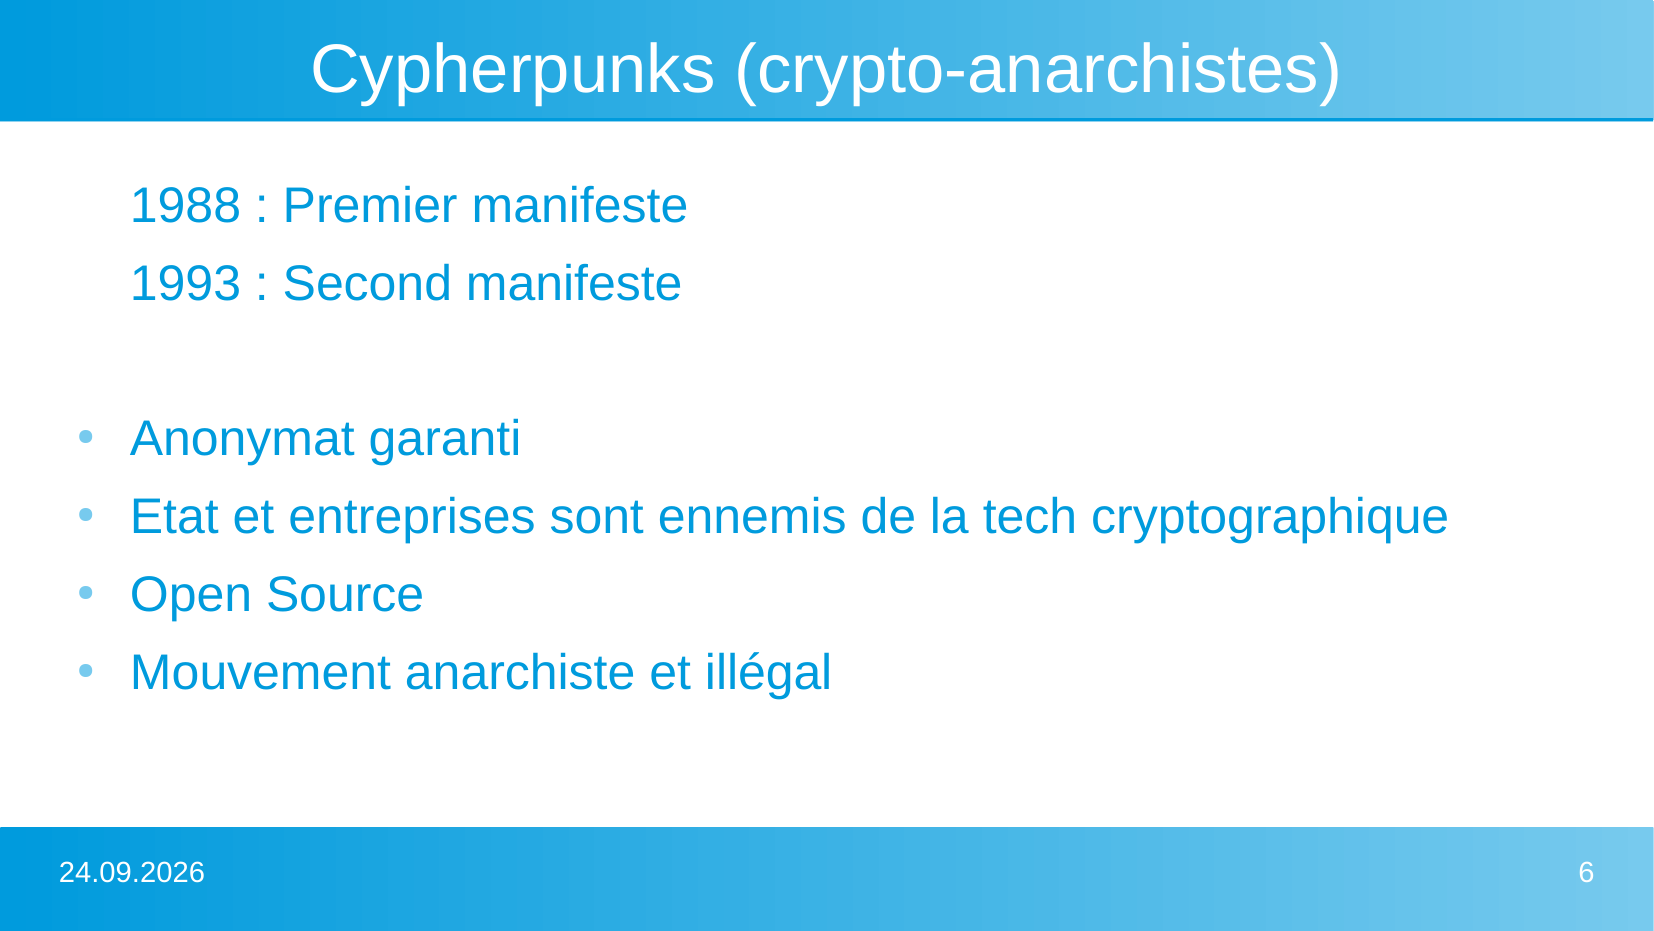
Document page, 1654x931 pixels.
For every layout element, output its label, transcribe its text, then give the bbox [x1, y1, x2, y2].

title Cypherpunks (crypto-anarchistes) [59, 29, 1595, 108]
list 1988 : Premier manifeste 1993 : Second manifeste Anonymat garanti Etat et entreprises sont ennemis de la tech cryptographique Open Source Mouvement anarchiste et illégal [59, 177, 1595, 768]
